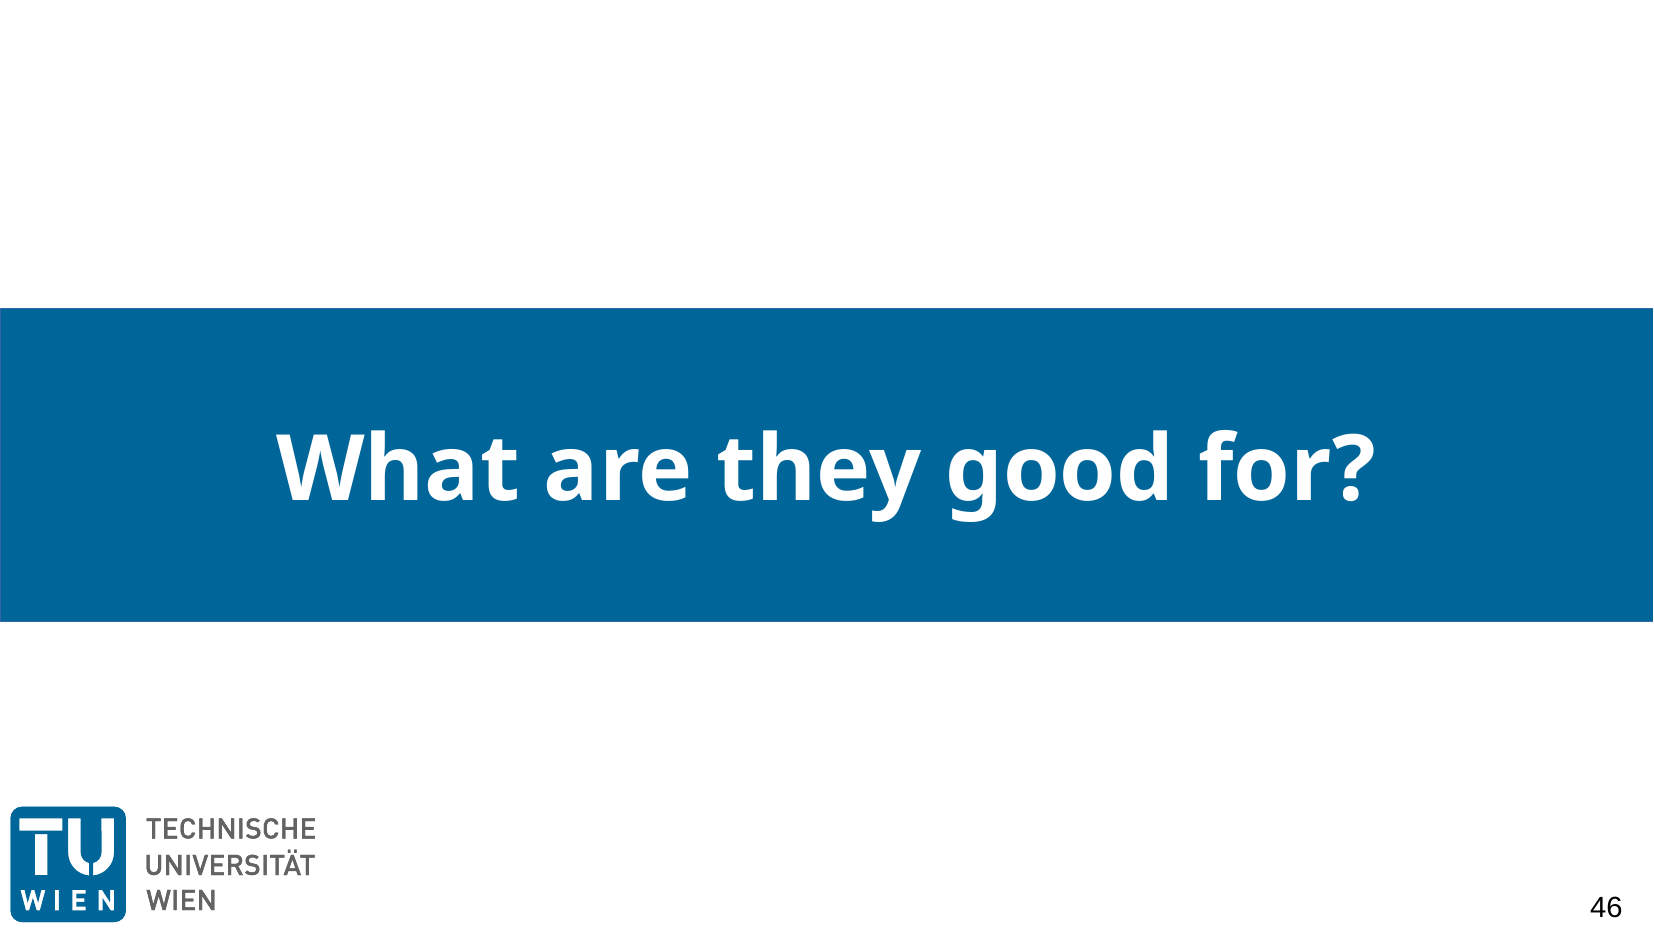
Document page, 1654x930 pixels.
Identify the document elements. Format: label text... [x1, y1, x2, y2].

title What are they good for? [0, 308, 1653, 622]
